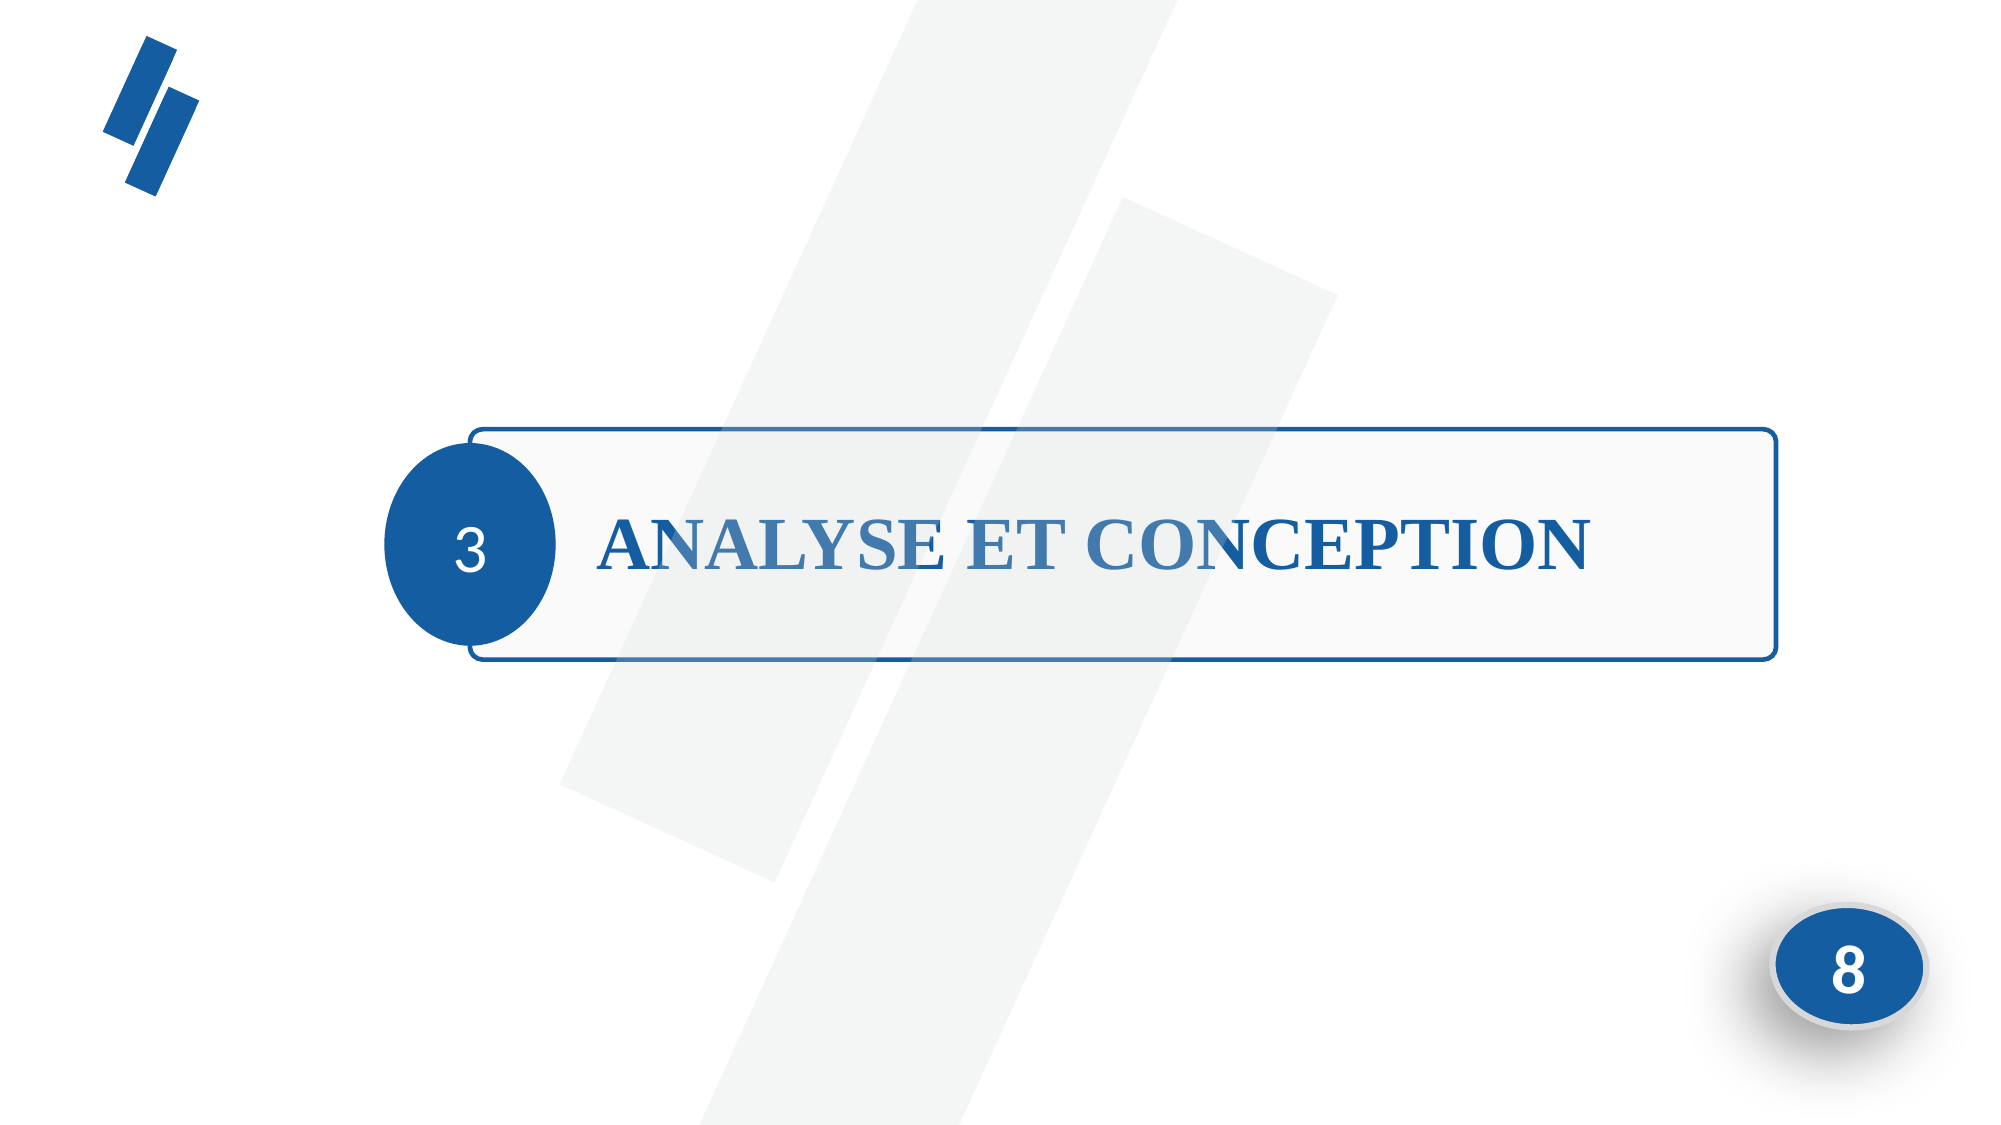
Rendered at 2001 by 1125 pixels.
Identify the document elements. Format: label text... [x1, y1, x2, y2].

text_box ANALYSE ET CONCEPTION [911, 476, 995, 585]
text_box ANALYSE ET CONCEPTION [595, 476, 699, 585]
text_box ANALYSE ET CONCEPTION [1206, 476, 1665, 585]
text_box [124, 86, 200, 197]
text_box 8 [1772, 904, 1927, 1028]
text_box [102, 35, 178, 146]
text_box 3 [384, 443, 556, 646]
text_box [469, 0, 1777, 1125]
